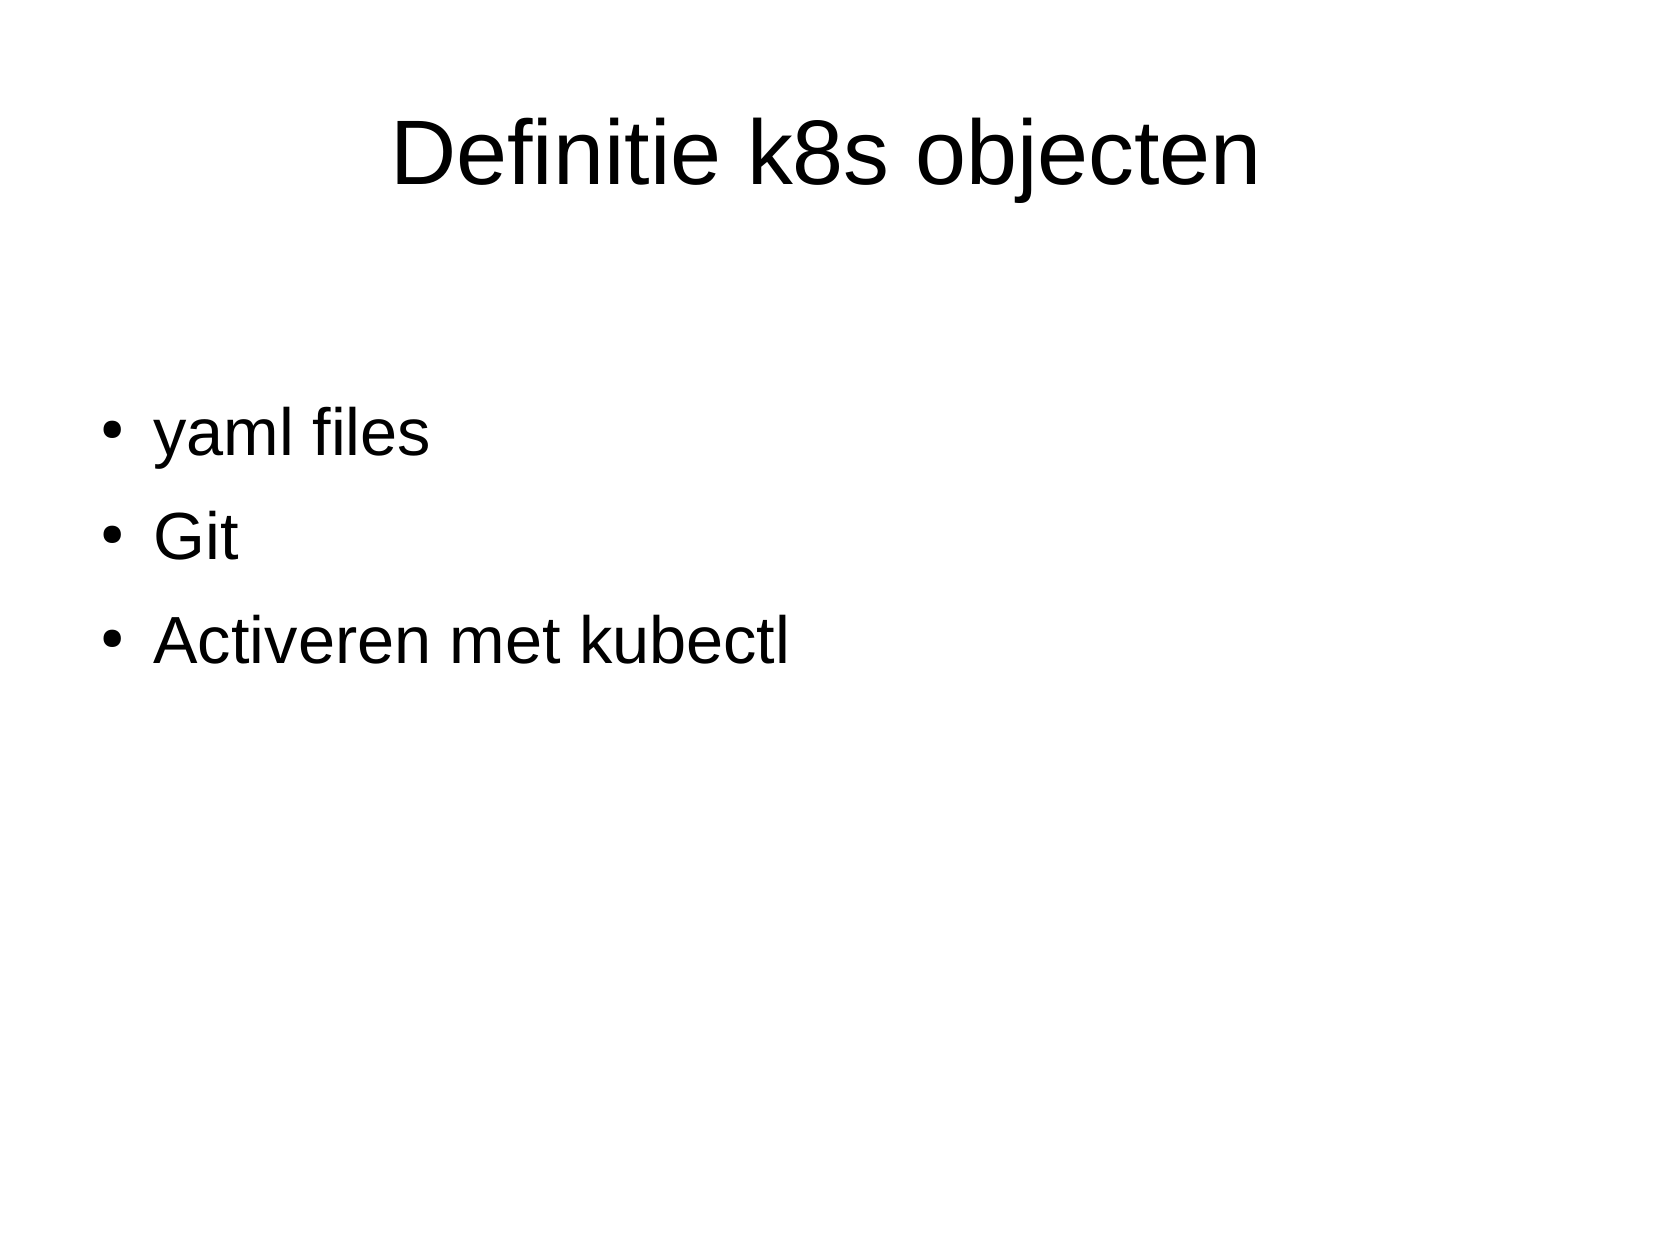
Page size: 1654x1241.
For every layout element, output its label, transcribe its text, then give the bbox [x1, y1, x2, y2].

list yaml files Git Activeren met kubectl [82, 290, 1571, 1010]
title Definitie k8s objecten [82, 49, 1571, 257]
